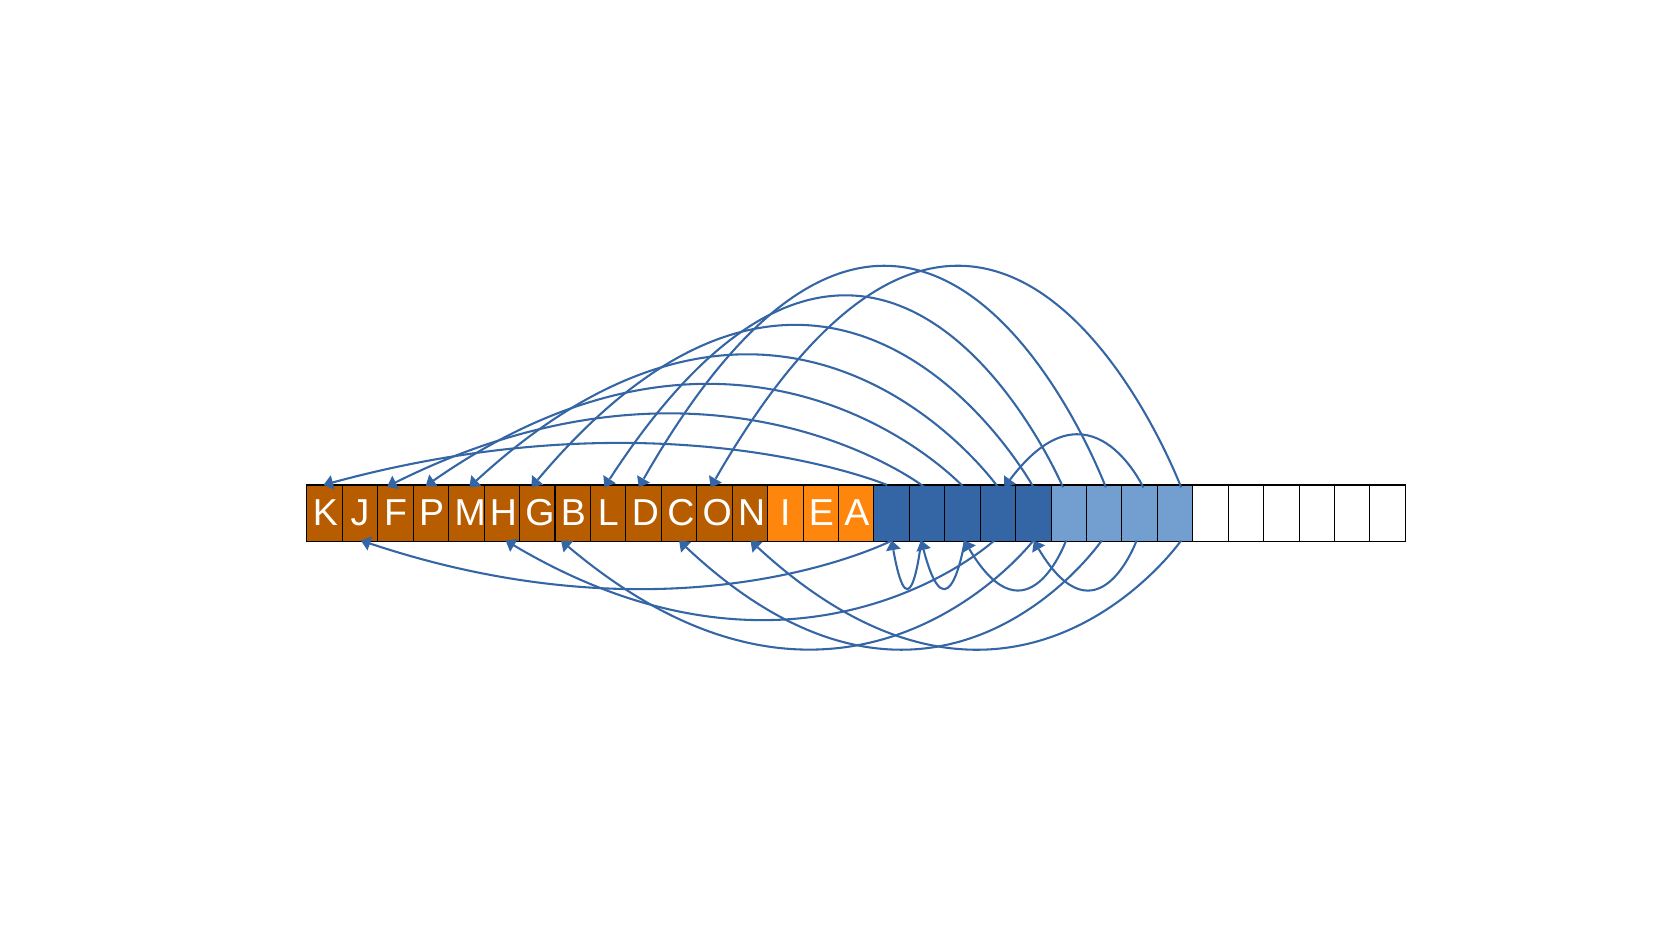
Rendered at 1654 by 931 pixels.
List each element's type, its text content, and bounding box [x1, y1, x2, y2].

table_header [1087, 486, 1121, 541]
table_header [981, 486, 1015, 541]
table_header K [307, 486, 342, 541]
table_header [874, 486, 909, 541]
table_header [1122, 486, 1157, 541]
table_header [1370, 486, 1405, 541]
table_header L [591, 486, 625, 541]
table_header [1193, 486, 1228, 541]
table_header O [697, 486, 732, 541]
table_header [945, 486, 980, 541]
table_header E [804, 486, 838, 541]
table_header [1016, 486, 1051, 541]
table_header [1052, 486, 1086, 541]
table_header [1335, 486, 1369, 541]
table_header J [343, 486, 377, 541]
table_header B [556, 486, 590, 541]
table_header F [378, 486, 413, 541]
table_header N [733, 486, 767, 541]
table_header D [626, 486, 661, 541]
table_header [1229, 486, 1263, 541]
table_header M [449, 486, 484, 541]
table_header [1264, 486, 1299, 541]
table_header C [662, 486, 696, 541]
table_header [1300, 486, 1334, 541]
table_header [910, 486, 944, 541]
table_header H [485, 486, 519, 541]
table_header P [414, 486, 448, 541]
table_header [1158, 486, 1192, 541]
table_header I [768, 486, 803, 541]
table_header G [520, 486, 554, 541]
table_header A [839, 486, 873, 541]
